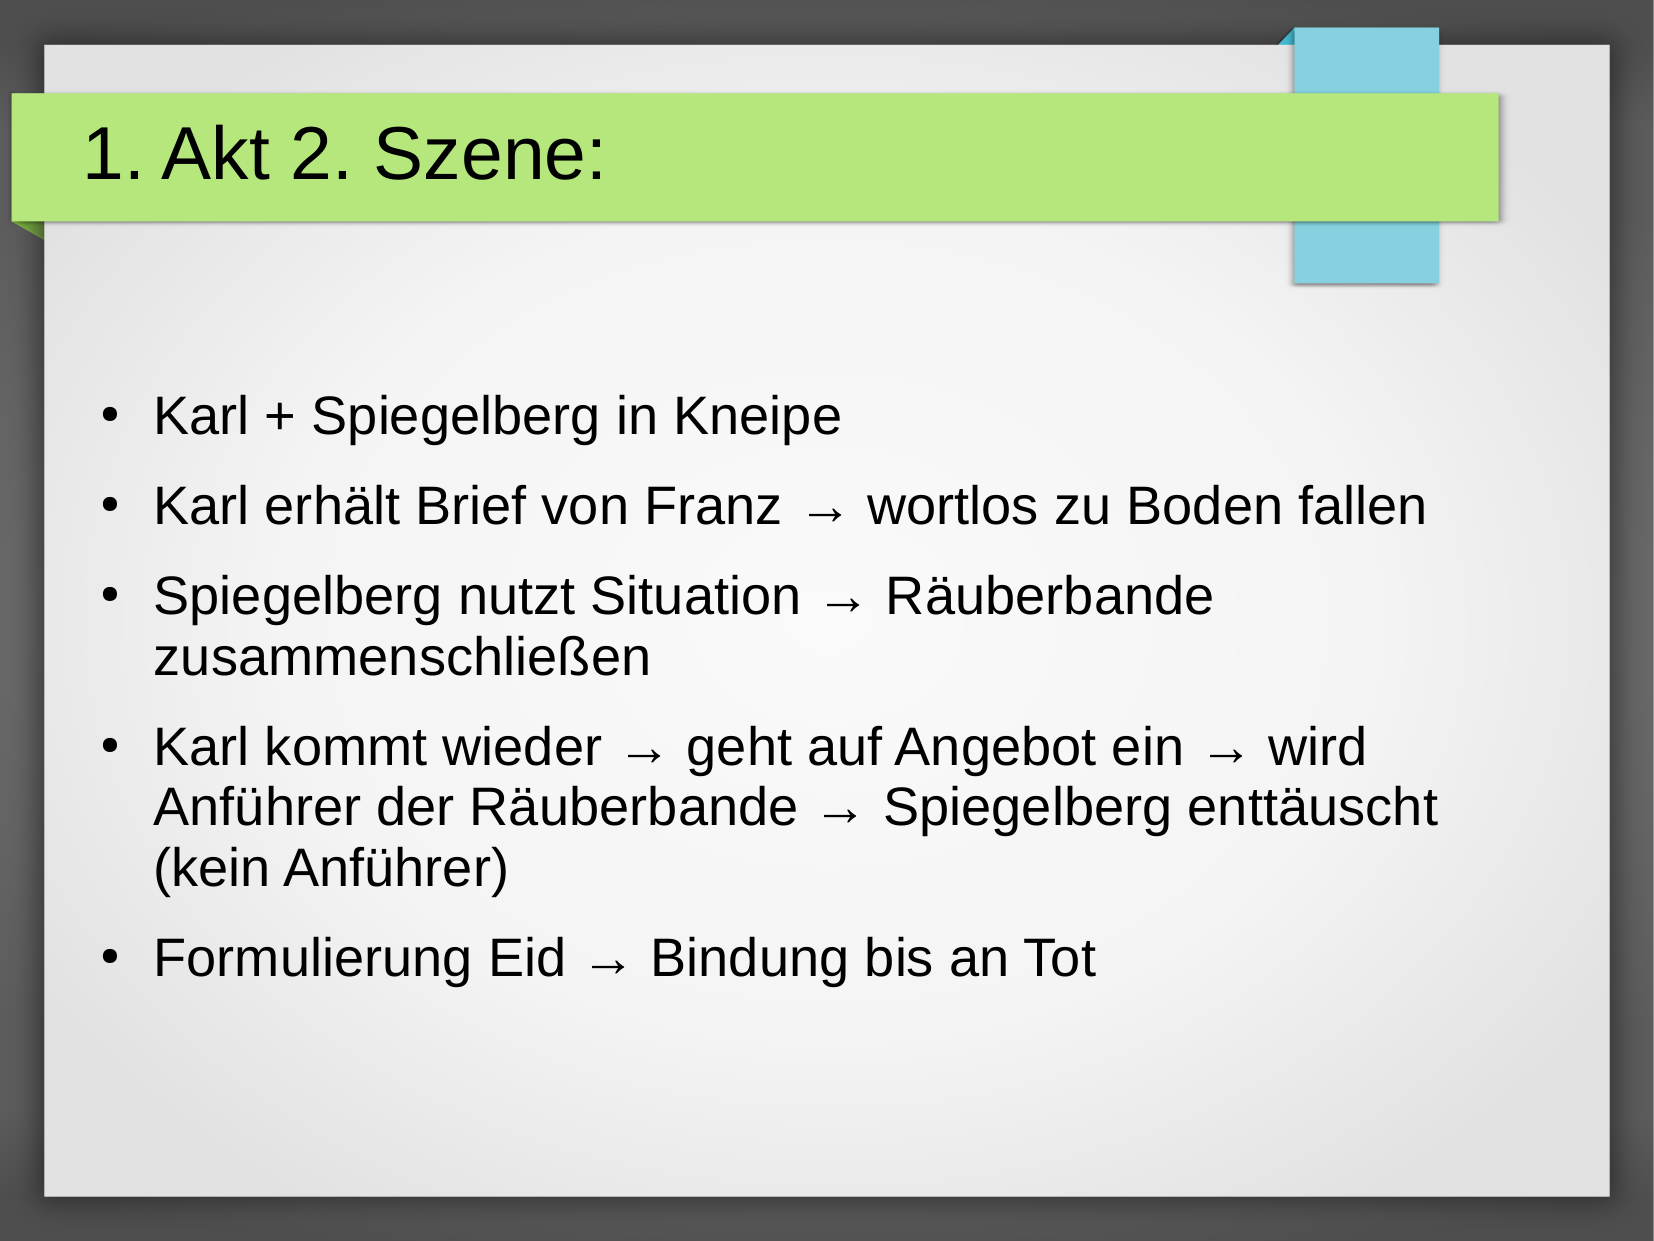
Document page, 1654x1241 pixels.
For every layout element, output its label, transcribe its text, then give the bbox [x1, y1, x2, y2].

title 1. Akt 2. Szene: [82, 94, 1264, 213]
picture [0, 0, 1654, 1241]
list Karl + Spiegelberg in Kneipe Karl erhält Brief von Franz → wortlos zu Boden fallen Spiegelberg nutzt Situation → Räuberbande zusammenschließen Karl kommt wieder → geht auf Angebot ein → wird Anführer der Räuberbande → Spiegelberg enttäuscht (kein Anführer) Formulierung Eid → Bindung bis an Tot [82, 295, 1571, 1015]
